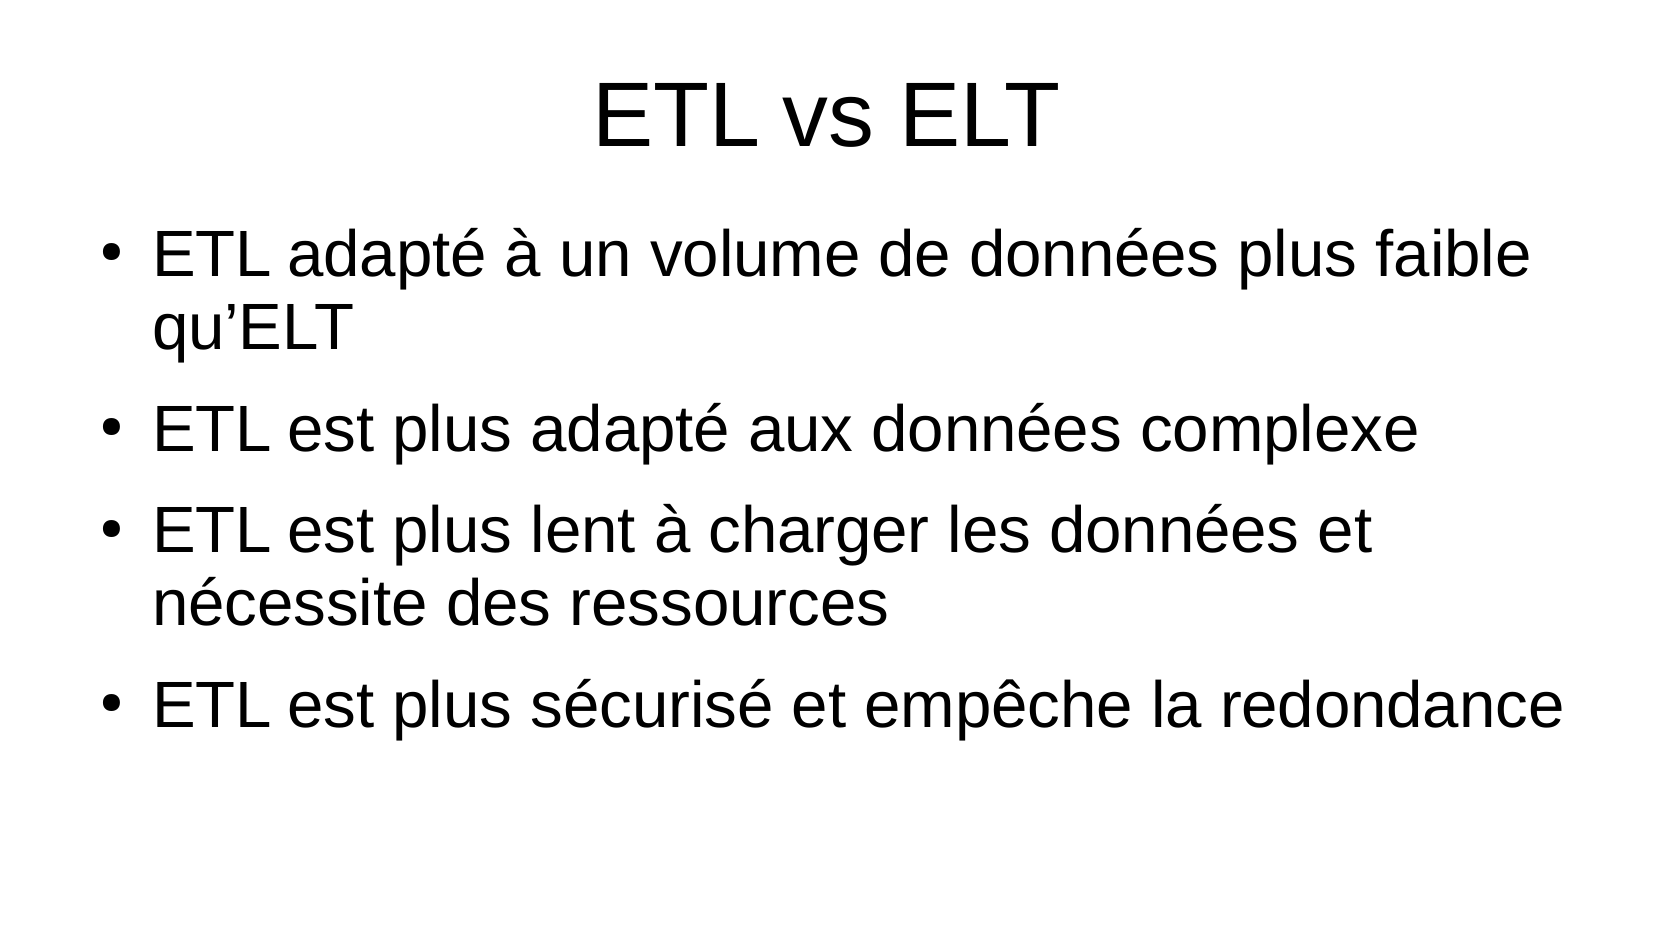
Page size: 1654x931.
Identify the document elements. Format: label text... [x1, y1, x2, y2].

list ETL adapté à un volume de données plus faible qu’ELT ETL est plus adapté aux données complexe ETL est plus lent à charger les données et nécessite des ressources ETL est plus sécurisé et empêche la redondance [82, 217, 1571, 758]
title ETL vs ELT [82, 37, 1571, 193]
